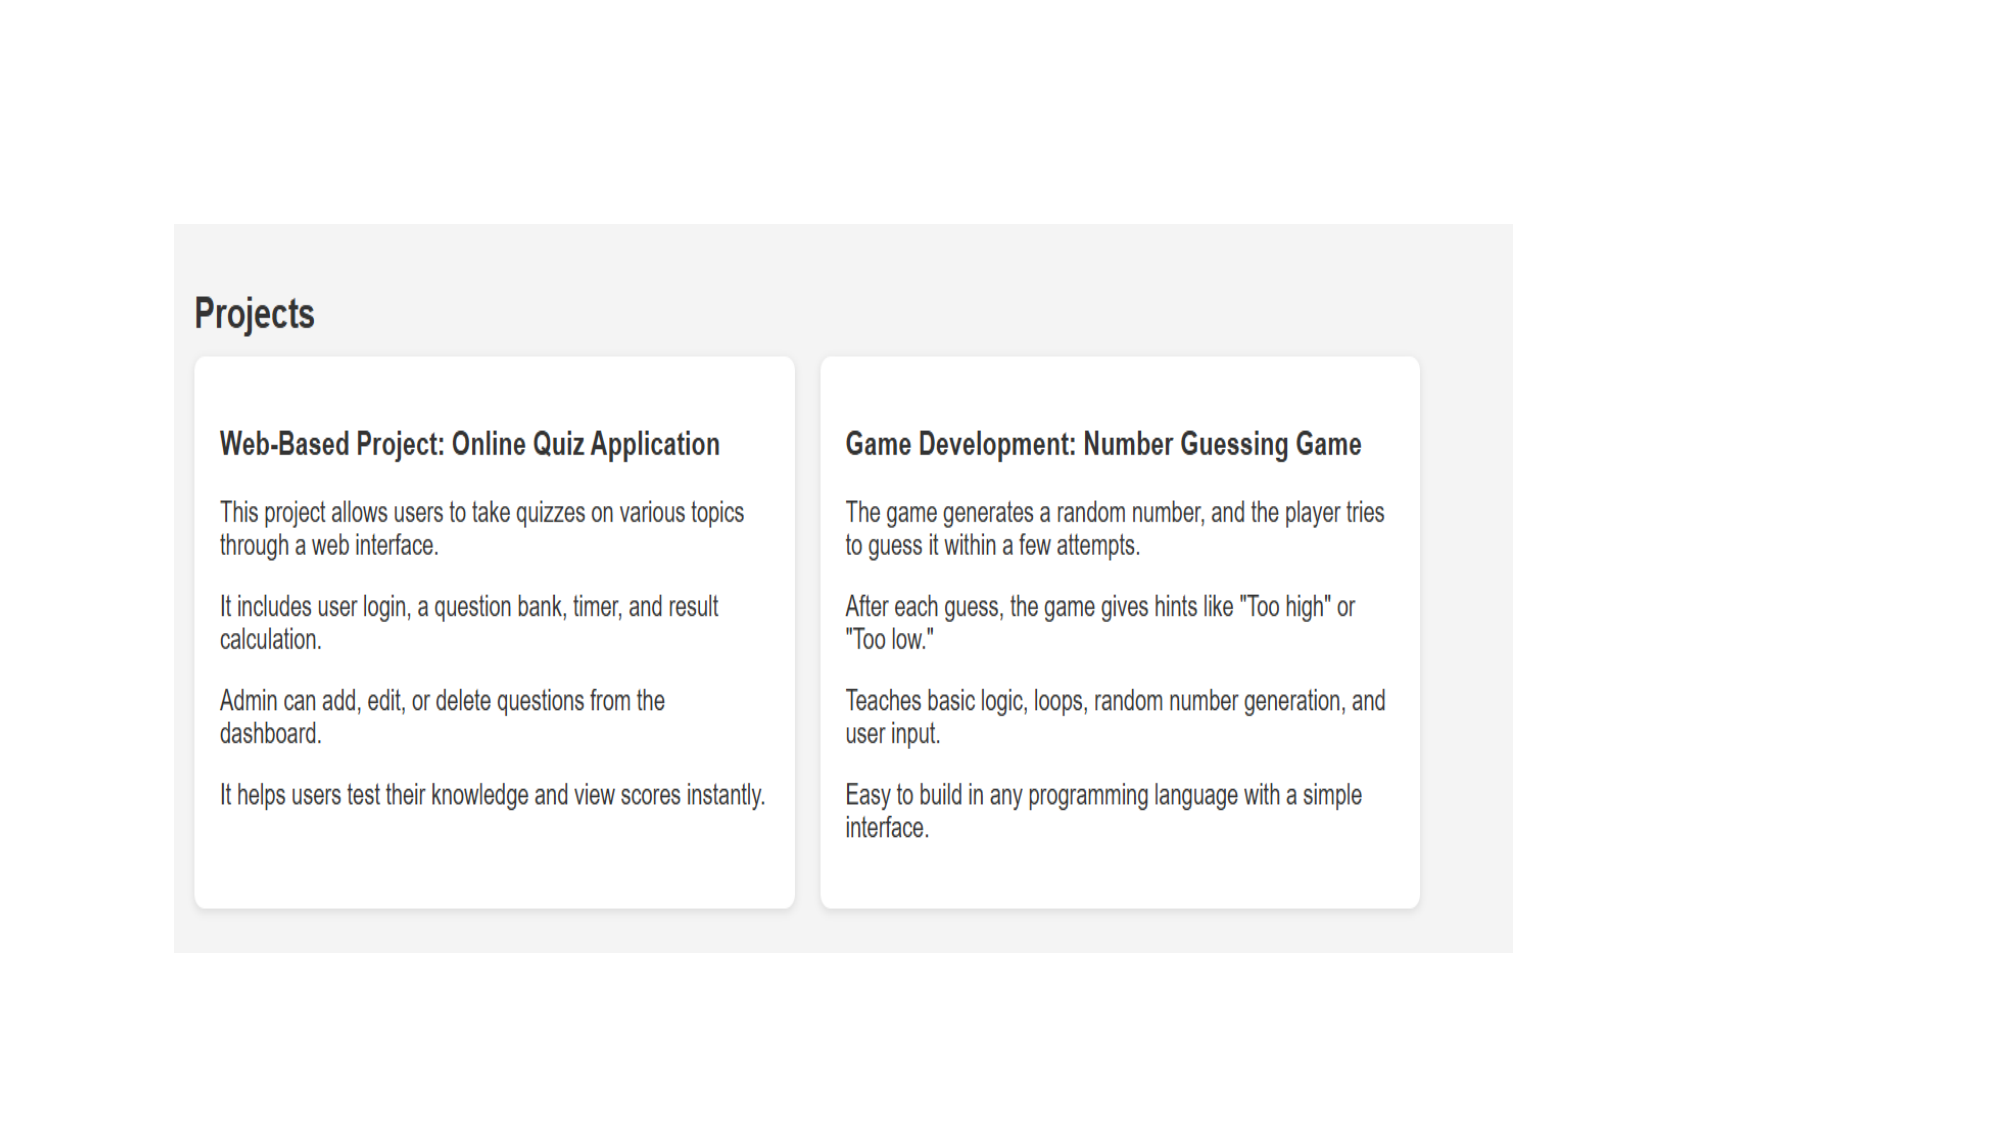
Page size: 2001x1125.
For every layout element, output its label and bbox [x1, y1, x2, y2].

picture [174, 224, 1513, 953]
